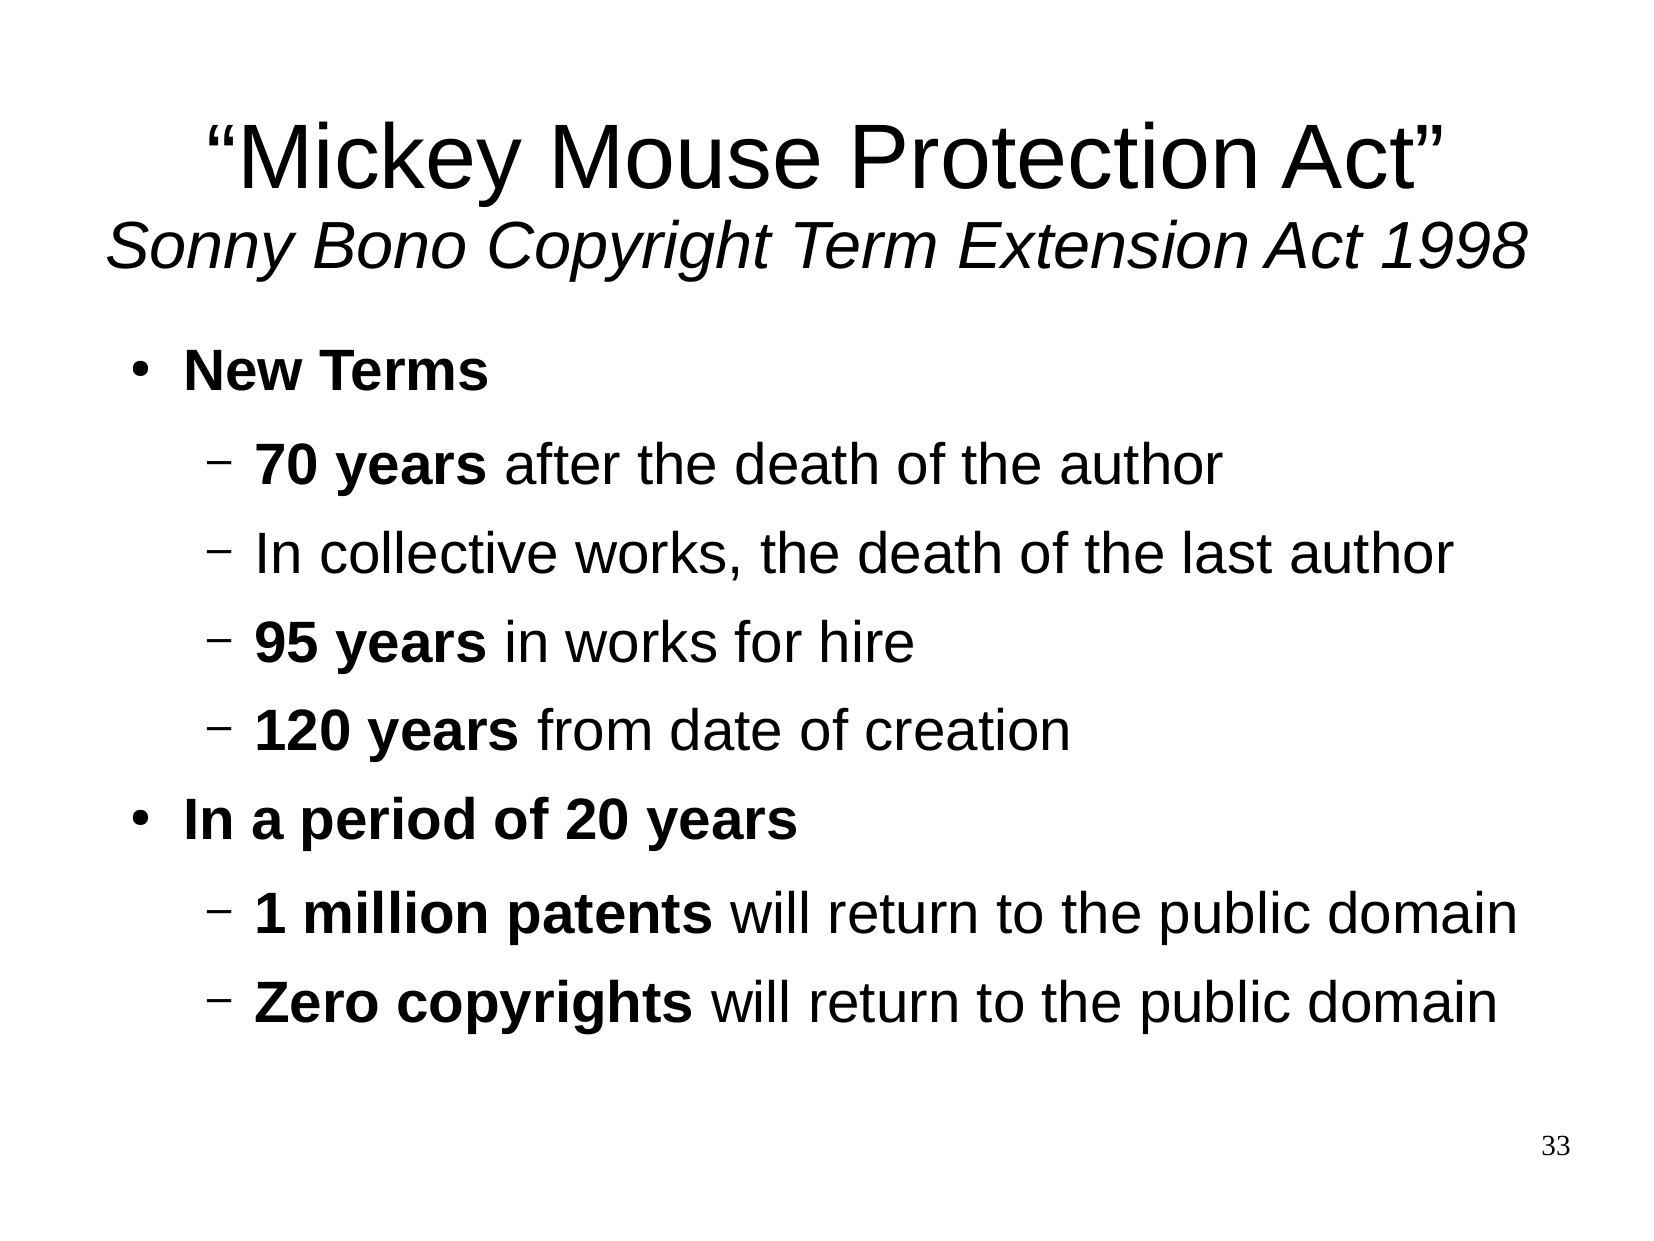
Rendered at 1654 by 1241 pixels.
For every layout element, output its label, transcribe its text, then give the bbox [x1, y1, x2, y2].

list New Terms 70 years after the death of the author In collective works, the death of the last author 95 years in works for hire 120 years from date of creation In a period of 20 years 1 million patents will return to the public domain Zero copyrights will return to the public domain [112, 337, 1576, 1126]
title “Mickey Mouse Protection Act” Sonny Bono Copyright Term Extension Act 1998 [82, 90, 1571, 298]
